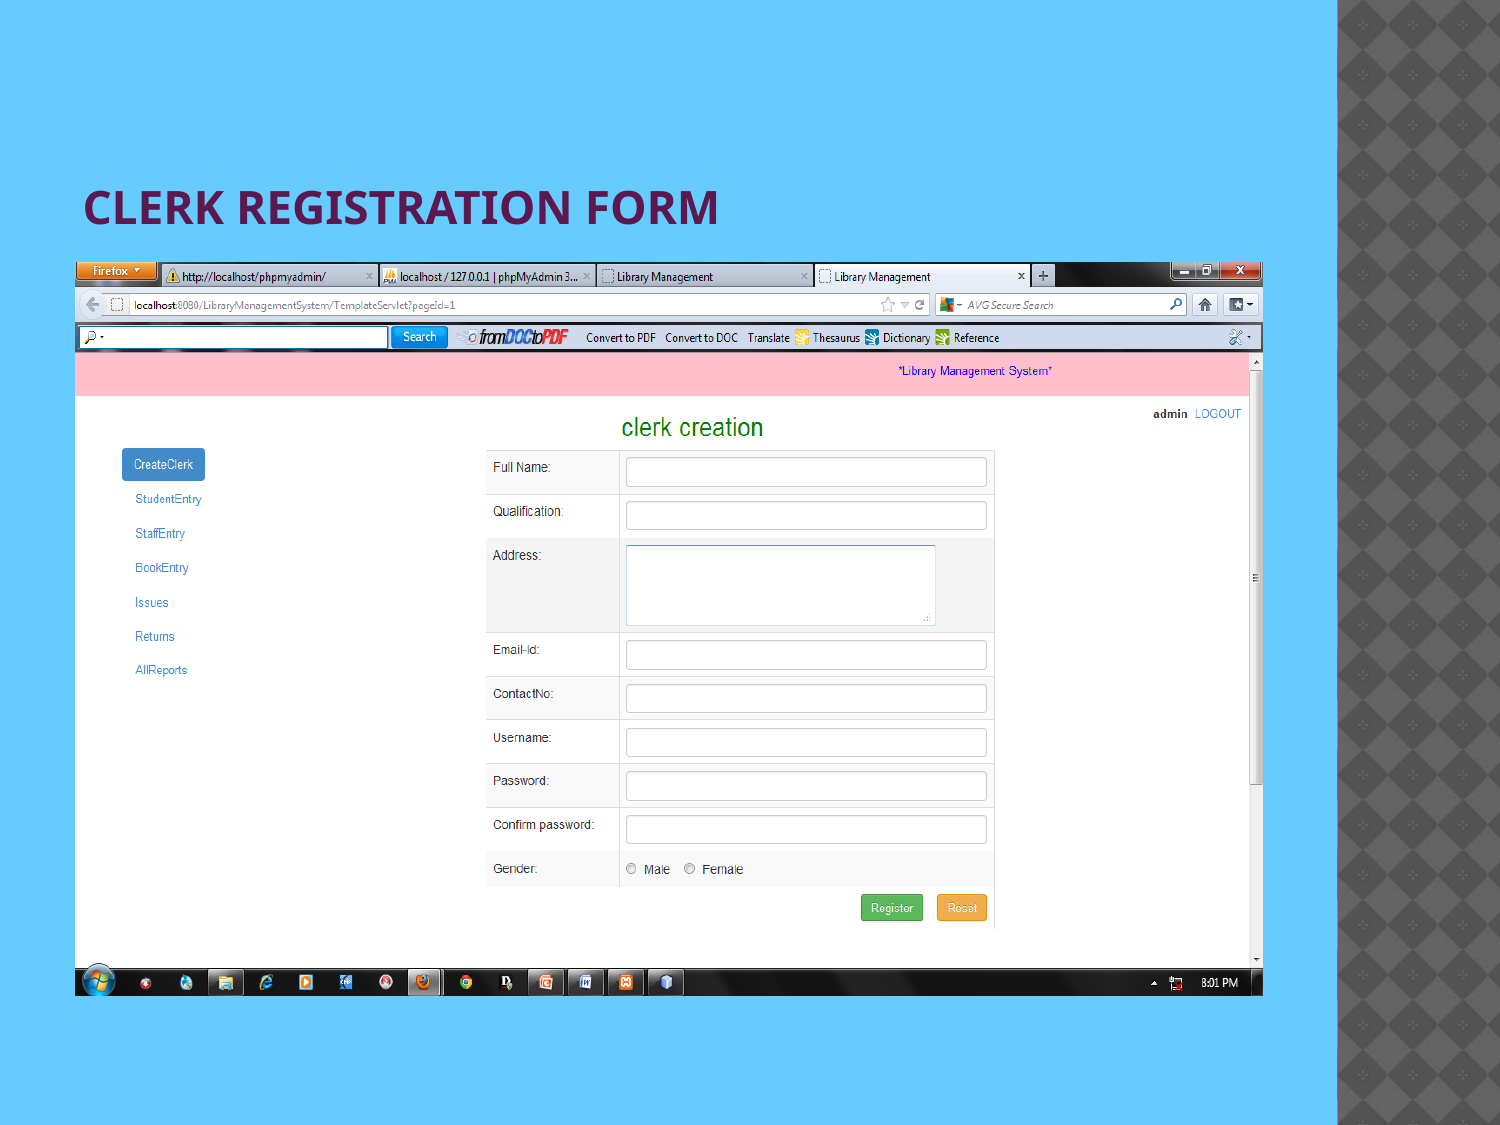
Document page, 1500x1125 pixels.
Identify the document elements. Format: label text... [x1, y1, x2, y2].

picture [1337, 0, 1500, 1125]
picture [75, 262, 1263, 996]
title CLERK REGISTRATION FORM [75, 52, 1263, 240]
